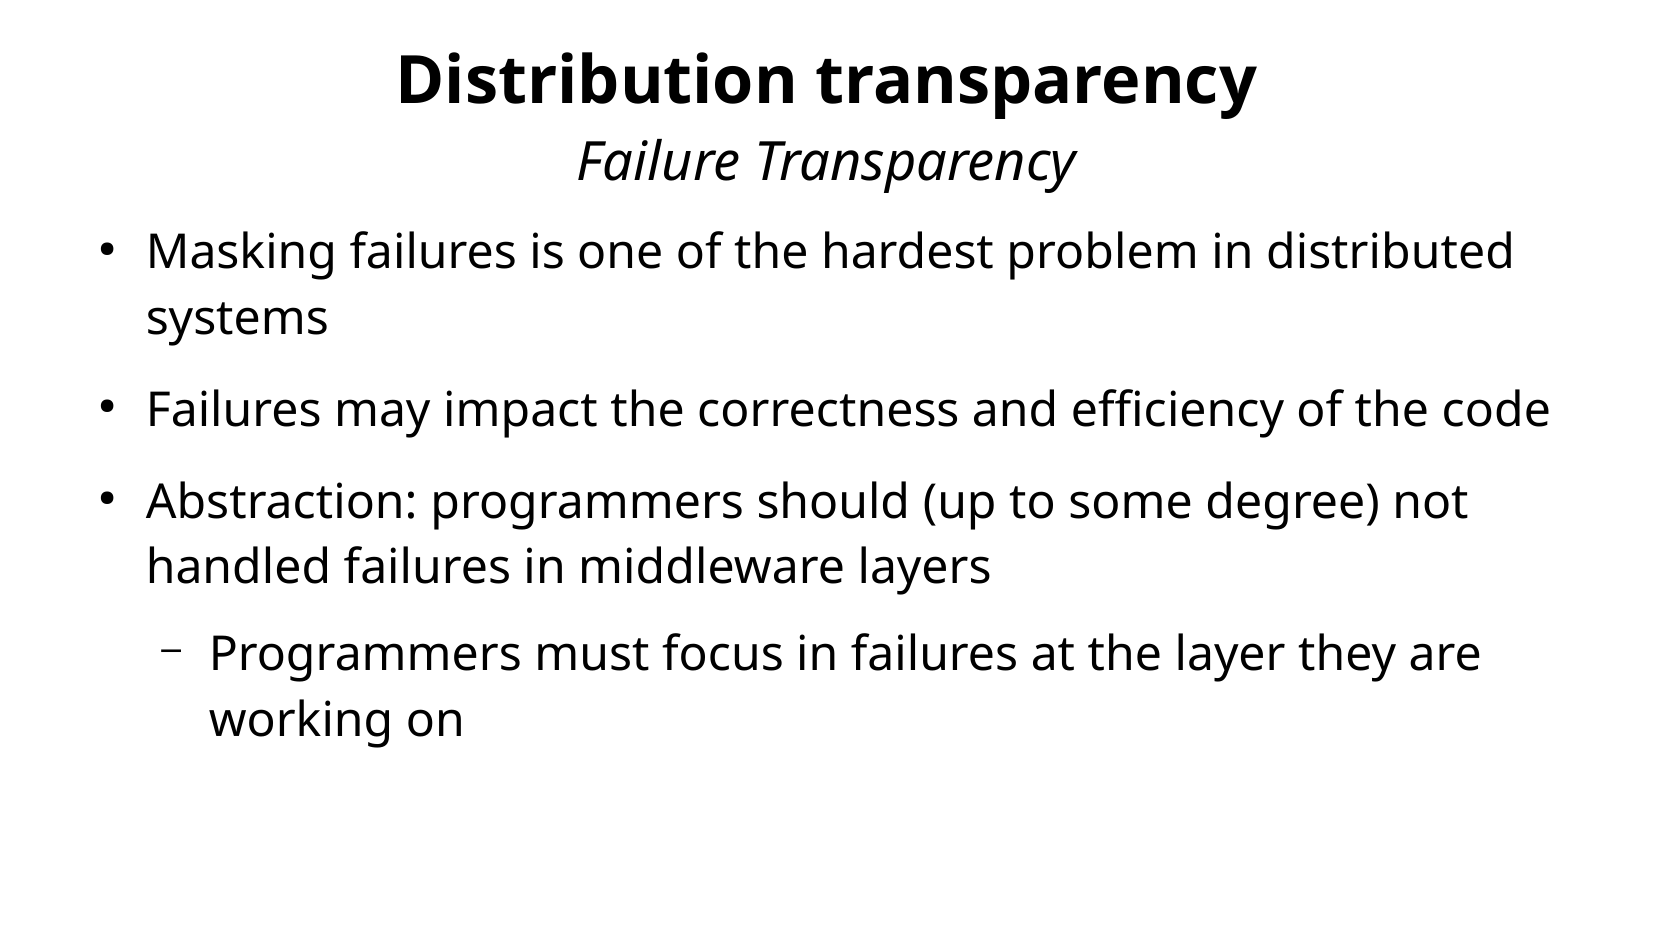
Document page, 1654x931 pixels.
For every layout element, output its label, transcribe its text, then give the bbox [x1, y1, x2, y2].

list Masking failures is one of the hardest problem in distributed systems Failures may impact the correctness and efficiency of the code Abstraction: programmers should (up to some degree) not handled failures in middleware layers Programmers must focus in failures at the layer they are working on [82, 217, 1571, 757]
title Distribution transparency Failure Transparency [82, 36, 1571, 193]
